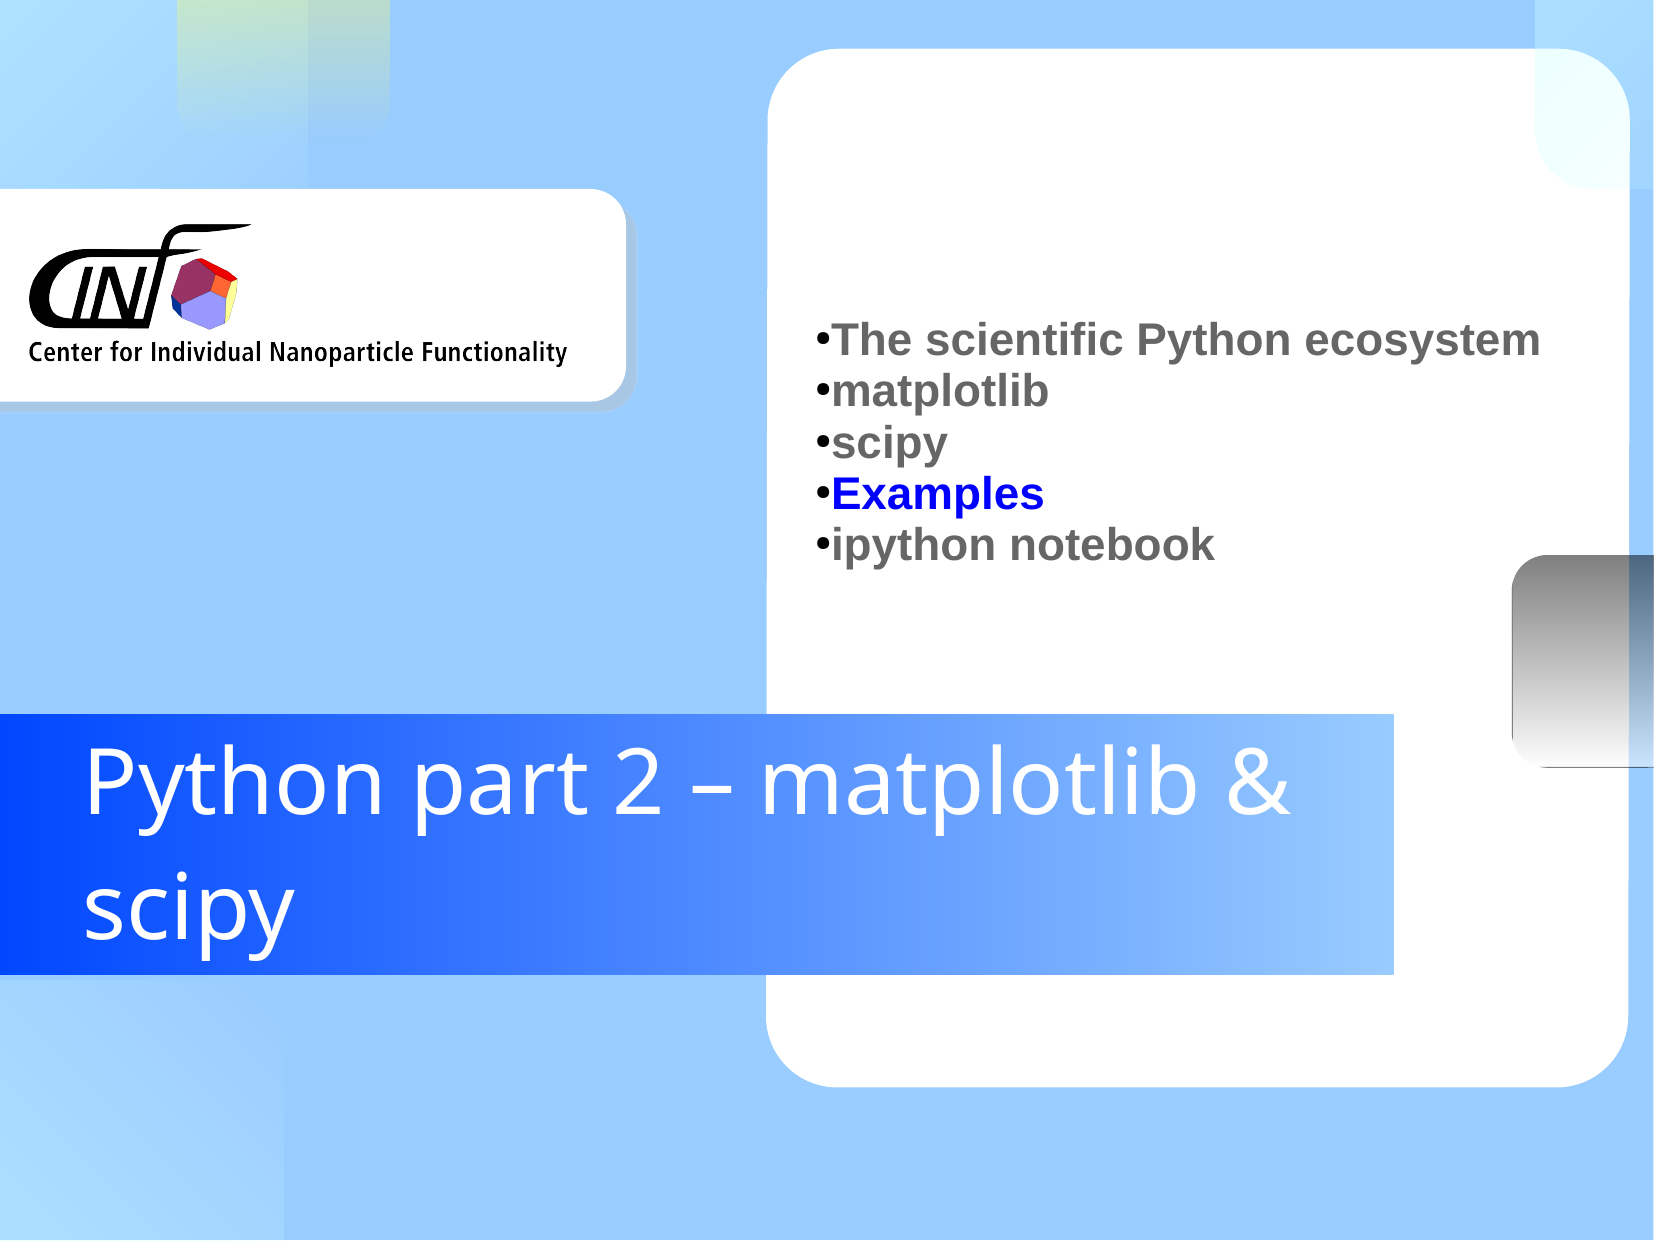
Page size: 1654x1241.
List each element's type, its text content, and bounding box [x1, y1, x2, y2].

picture [28, 224, 567, 367]
subtitle The scientific Python ecosystem matplotlib scipy Examples ipython notebook [814, 313, 1571, 571]
title Python part 2 – matplotlib & scipy [82, 738, 1312, 946]
